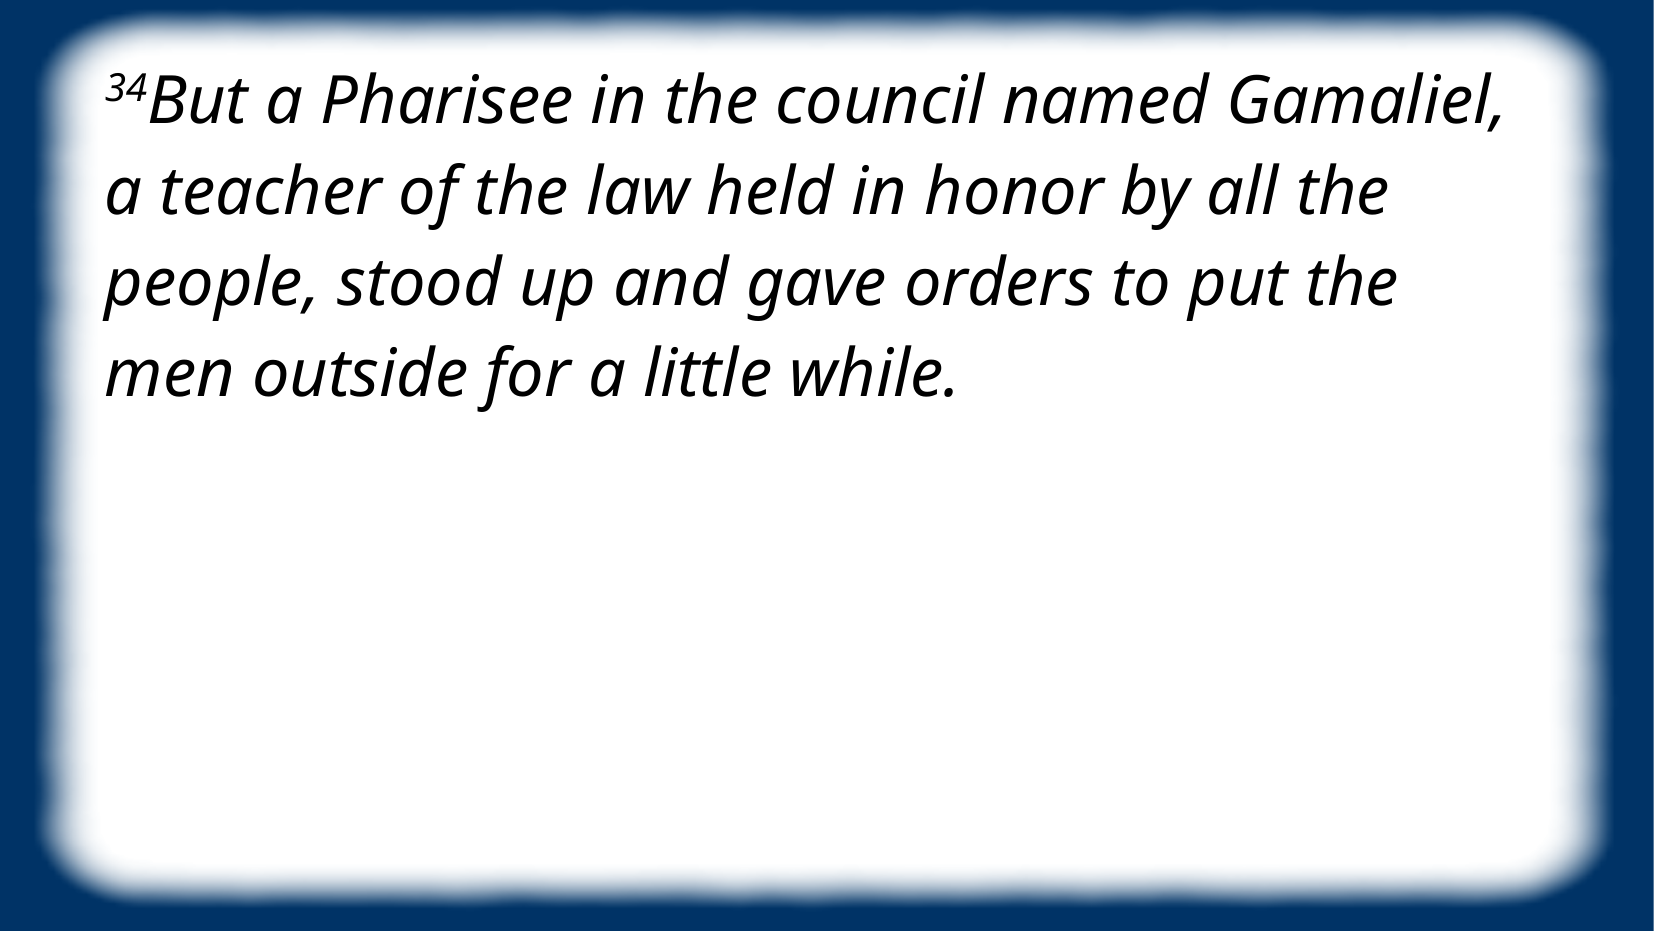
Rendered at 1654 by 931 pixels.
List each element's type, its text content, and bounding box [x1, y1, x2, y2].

picture [0, 0, 1654, 931]
text_box 34But a Pharisee in the council named Gamaliel, a teacher of the law held in honor by all the people, stood up and gave orders to put the men outside for a little while. [90, 45, 1546, 415]
